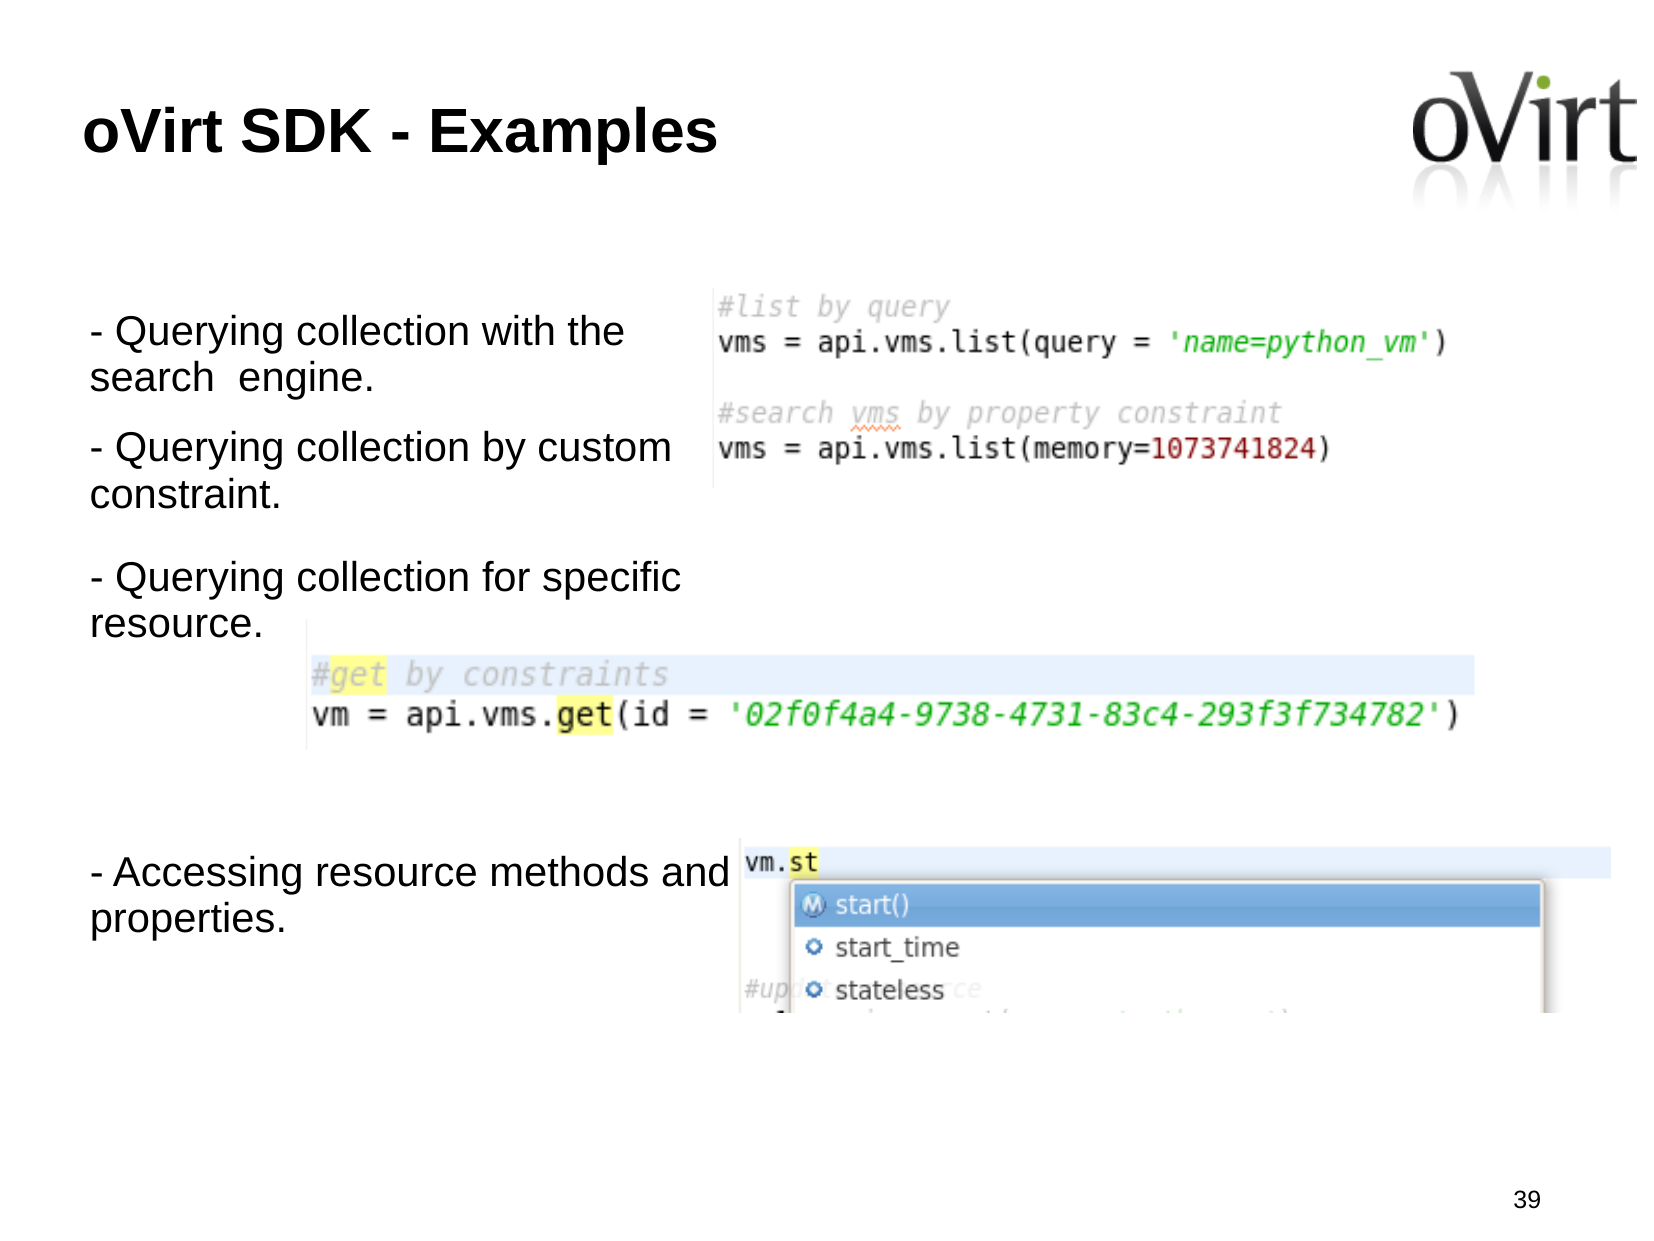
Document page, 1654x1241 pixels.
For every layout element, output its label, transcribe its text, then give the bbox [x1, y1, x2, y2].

text_box - Accessing resource methods and properties. [75, 841, 751, 950]
title oVirt SDK - Examples [82, 37, 1571, 226]
picture [732, 838, 1611, 1013]
text_box - Querying collection by custom constraint. [74, 416, 751, 525]
picture [712, 288, 1484, 488]
text_box - Querying collection for specific resource. [75, 546, 751, 654]
picture [1571, 63, 1637, 212]
text_box - Querying collection with the search engine. [74, 300, 751, 408]
picture [305, 619, 1475, 751]
